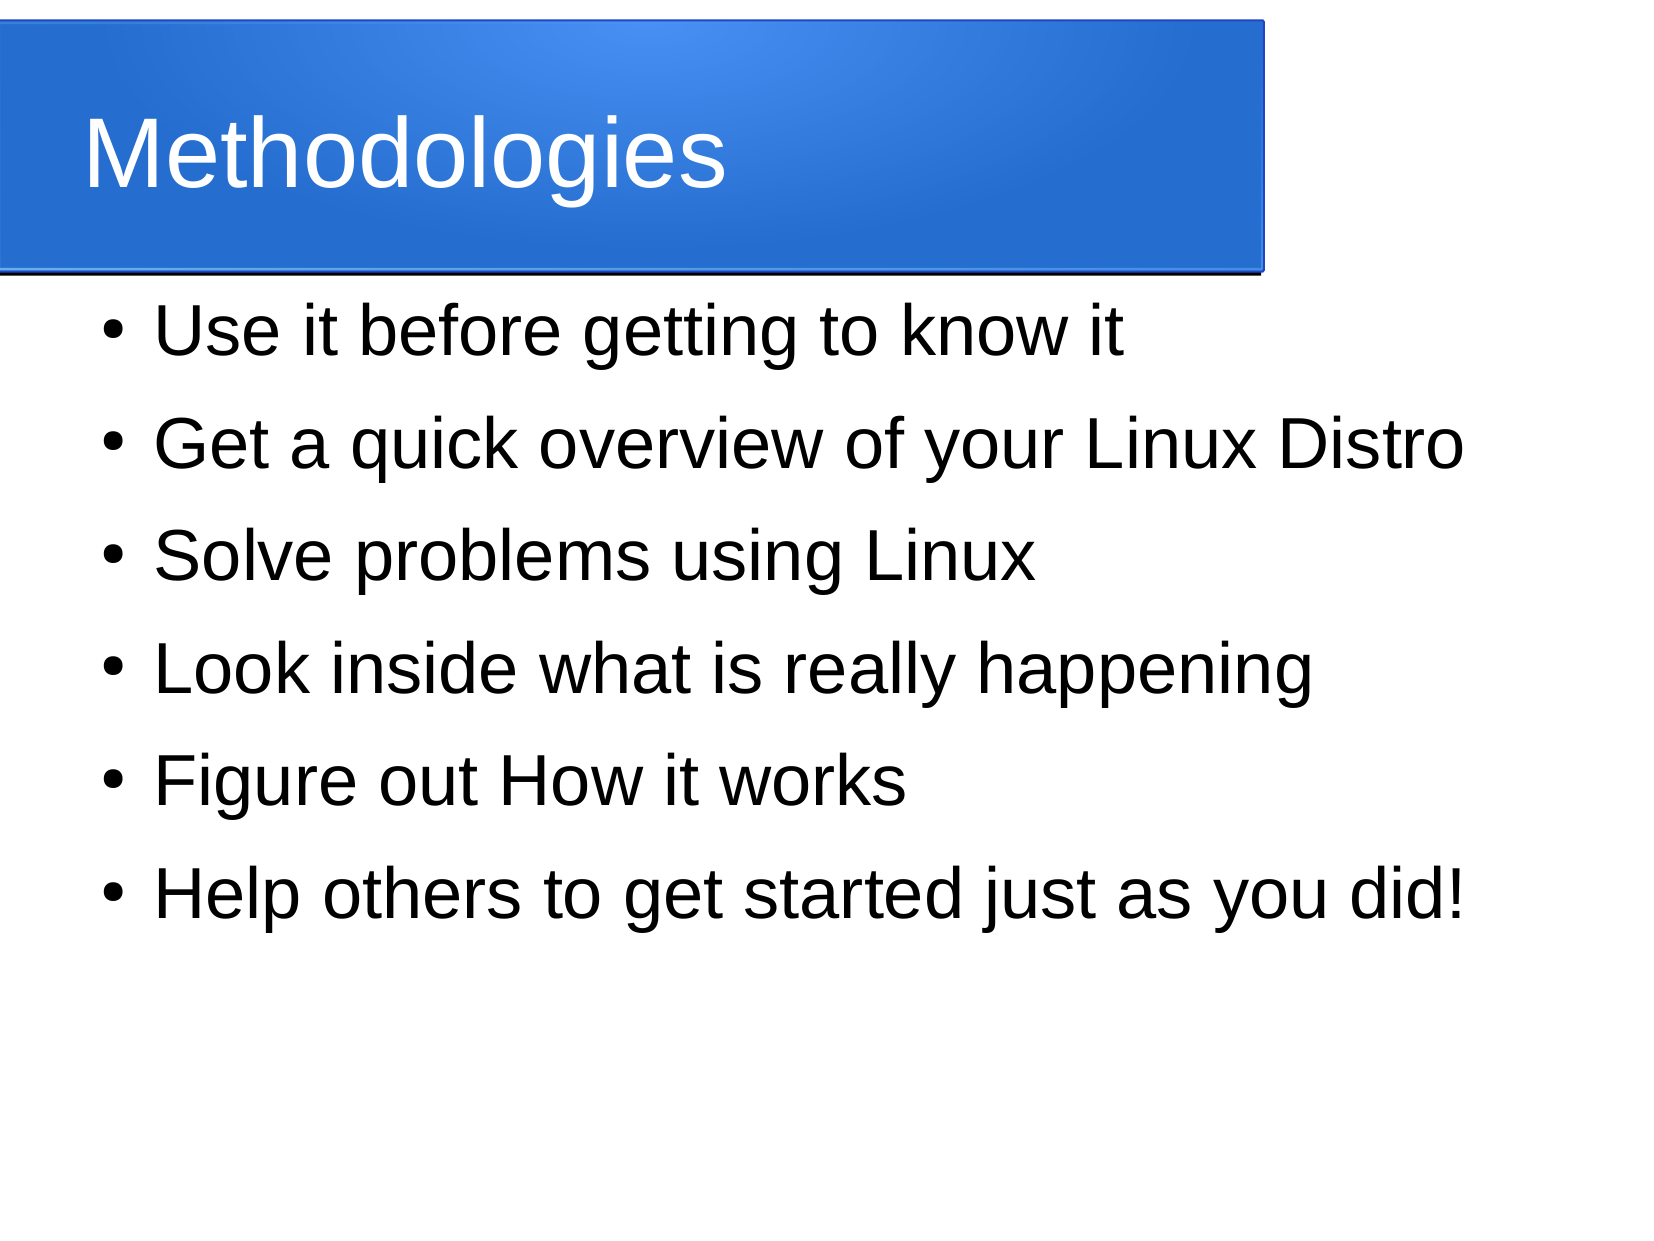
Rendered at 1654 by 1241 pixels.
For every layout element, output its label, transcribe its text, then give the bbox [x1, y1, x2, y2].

list Use it before getting to know it Get a quick overview of your Linux Distro Solve problems using Linux Look inside what is really happening Figure out How it works Help others to get started just as you did! [82, 290, 1538, 1010]
title Methodologies [82, 49, 1250, 257]
